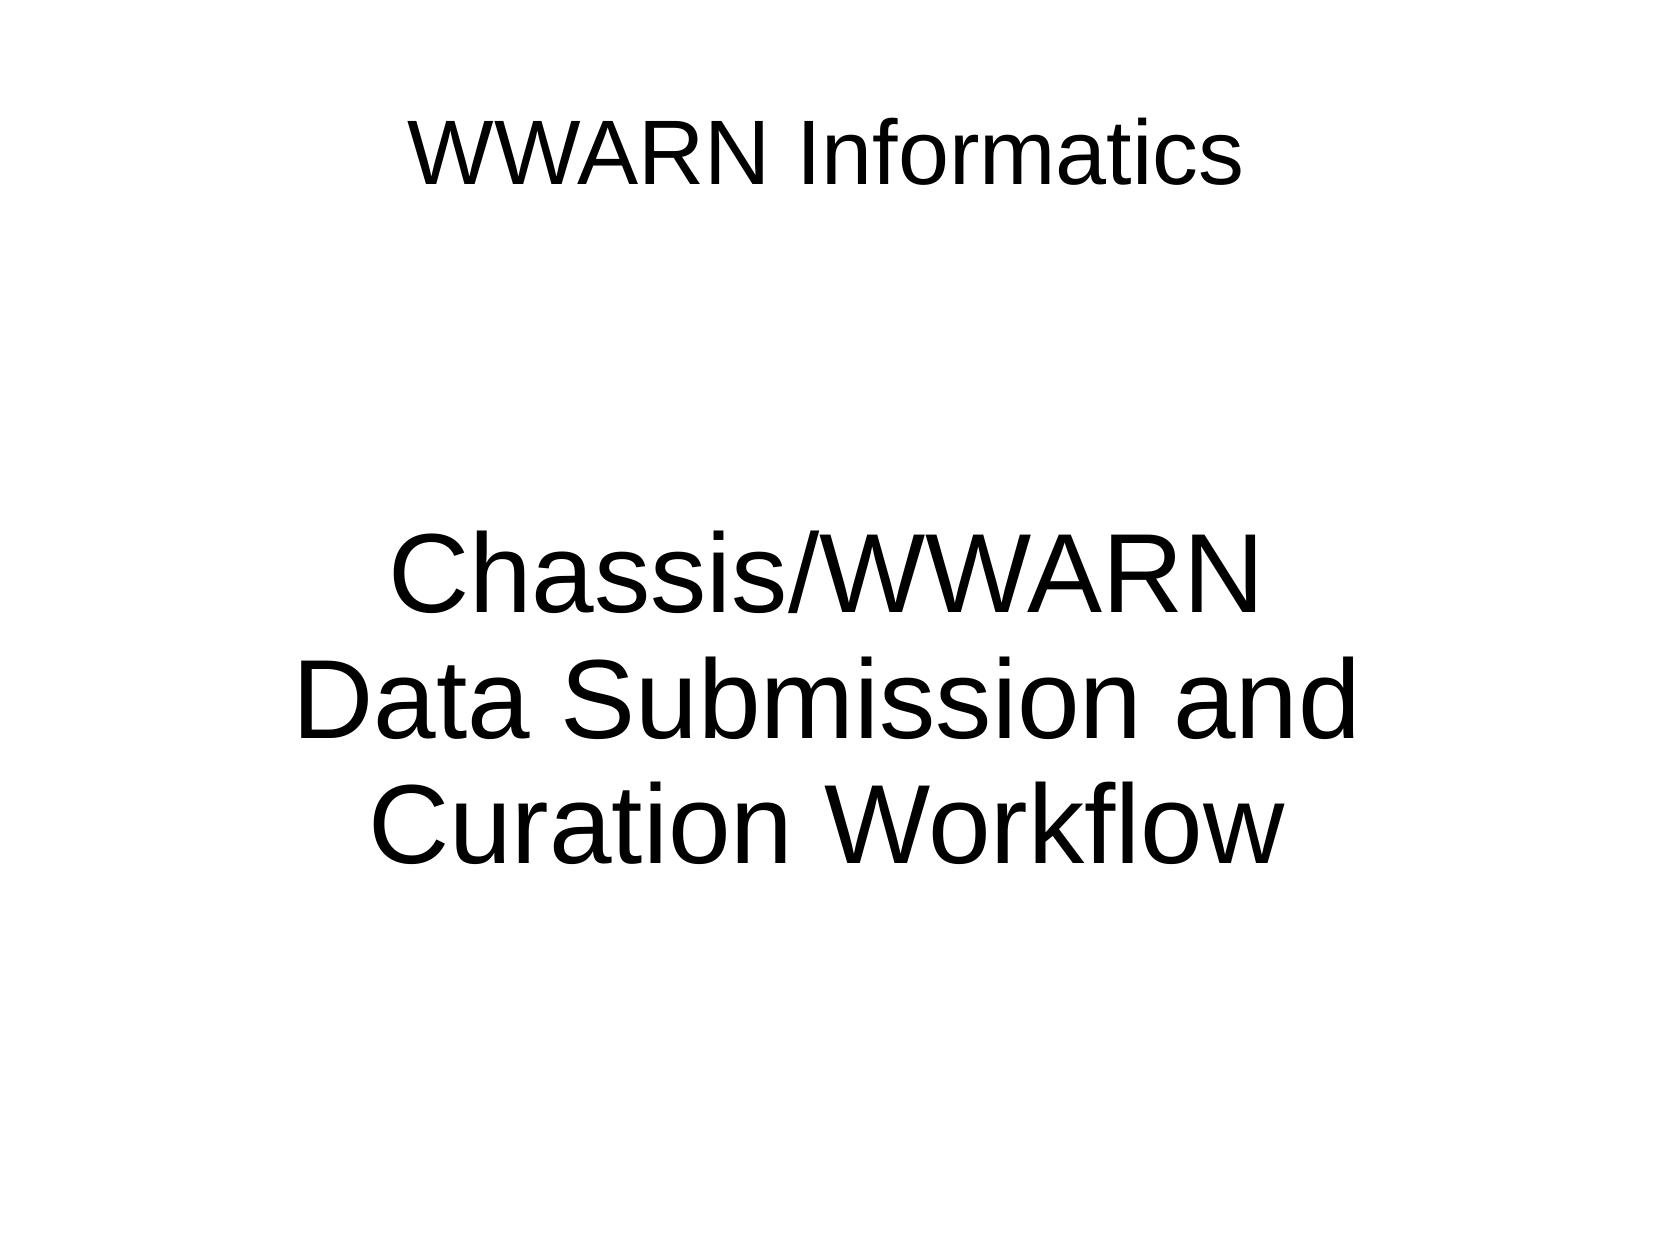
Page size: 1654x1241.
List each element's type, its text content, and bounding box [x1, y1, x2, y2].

title WWARN Informatics [82, 56, 1571, 250]
subtitle Chassis/WWARN Data Submission and Curation Workflow [82, 297, 1571, 1102]
